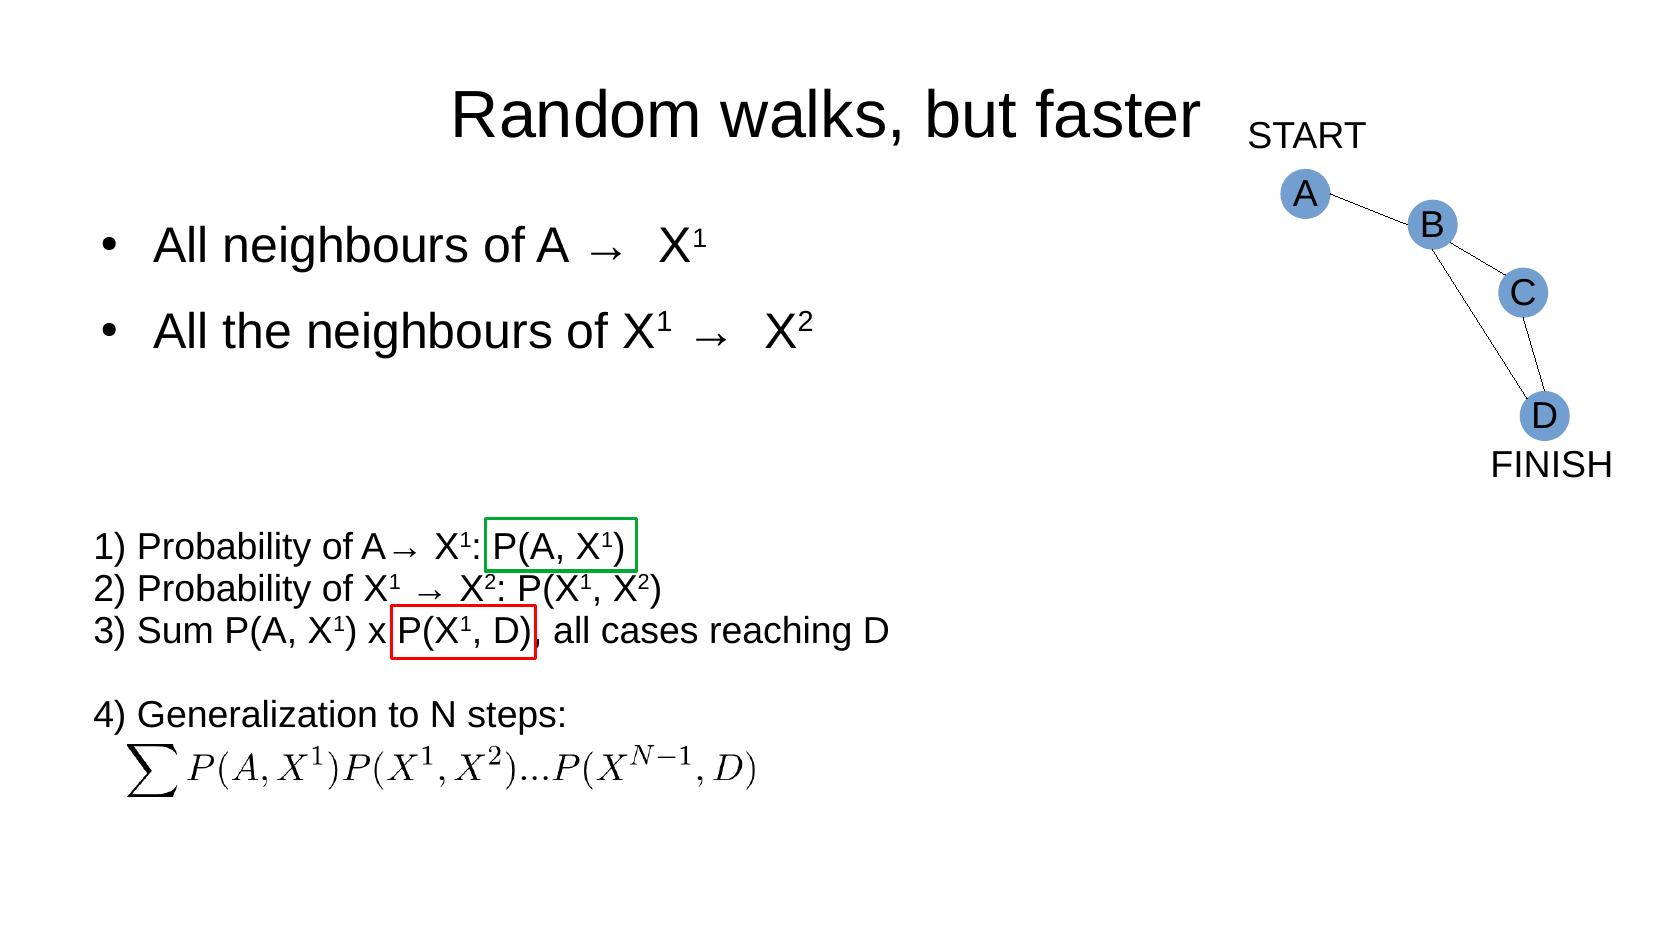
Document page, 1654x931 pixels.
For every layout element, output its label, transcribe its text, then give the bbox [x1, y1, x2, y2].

list All neighbours of A → X1 All the neighbours of X1 → X2 [82, 217, 1592, 758]
text_box FINISH [1475, 436, 1637, 493]
text_box A [1280, 168, 1331, 219]
text_box 1) Probability of A→ X1: P(A, X1) 2) Probability of X1 → X2: P(X1, X2) 3) Sum P(A, X1) x P(X1, D), all cases reaching D 4) Generalization to N steps: [487, 520, 635, 569]
text_box 1) Probability of A→ X1: P(A, X1) 2) Probability of X1 → X2: P(X1, X2) 3) Sum P(A, X1) x P(X1, D), all cases reaching D 4) Generalization to N steps: [78, 518, 917, 744]
title Random walks, but faster [82, 37, 1571, 193]
text_box B [1407, 199, 1458, 250]
text_box C [1498, 267, 1549, 318]
text_box START [1232, 106, 1394, 164]
text_box D [1519, 390, 1570, 436]
picture [126, 744, 755, 797]
